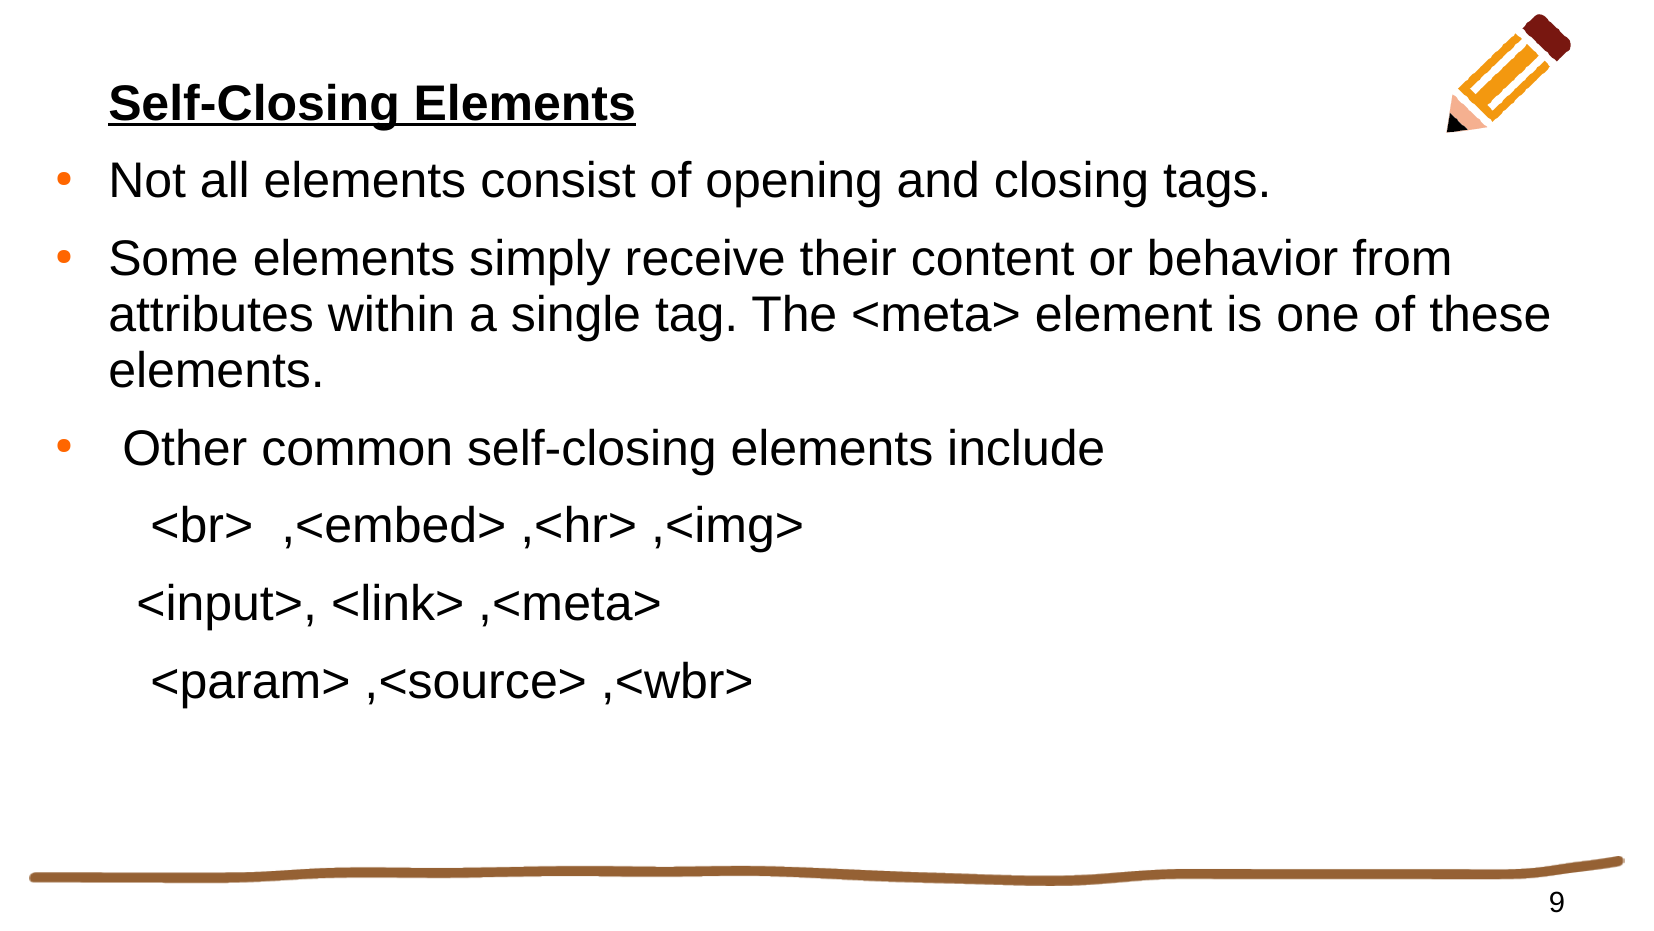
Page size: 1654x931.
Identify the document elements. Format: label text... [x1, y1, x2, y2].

picture [1446, 14, 1571, 75]
picture [29, 856, 1625, 886]
list Self-Closing Elements Not all elements consist of opening and closing tags. Some elements simply receive their content or behavior from attributes within a single tag. The <meta> element is one of these elements. Other common self-closing elements include <br> ,<embed> ,<hr> ,<img> <input>, <link> ,<meta> <param> ,<source> ,<wbr> [37, 75, 1576, 826]
